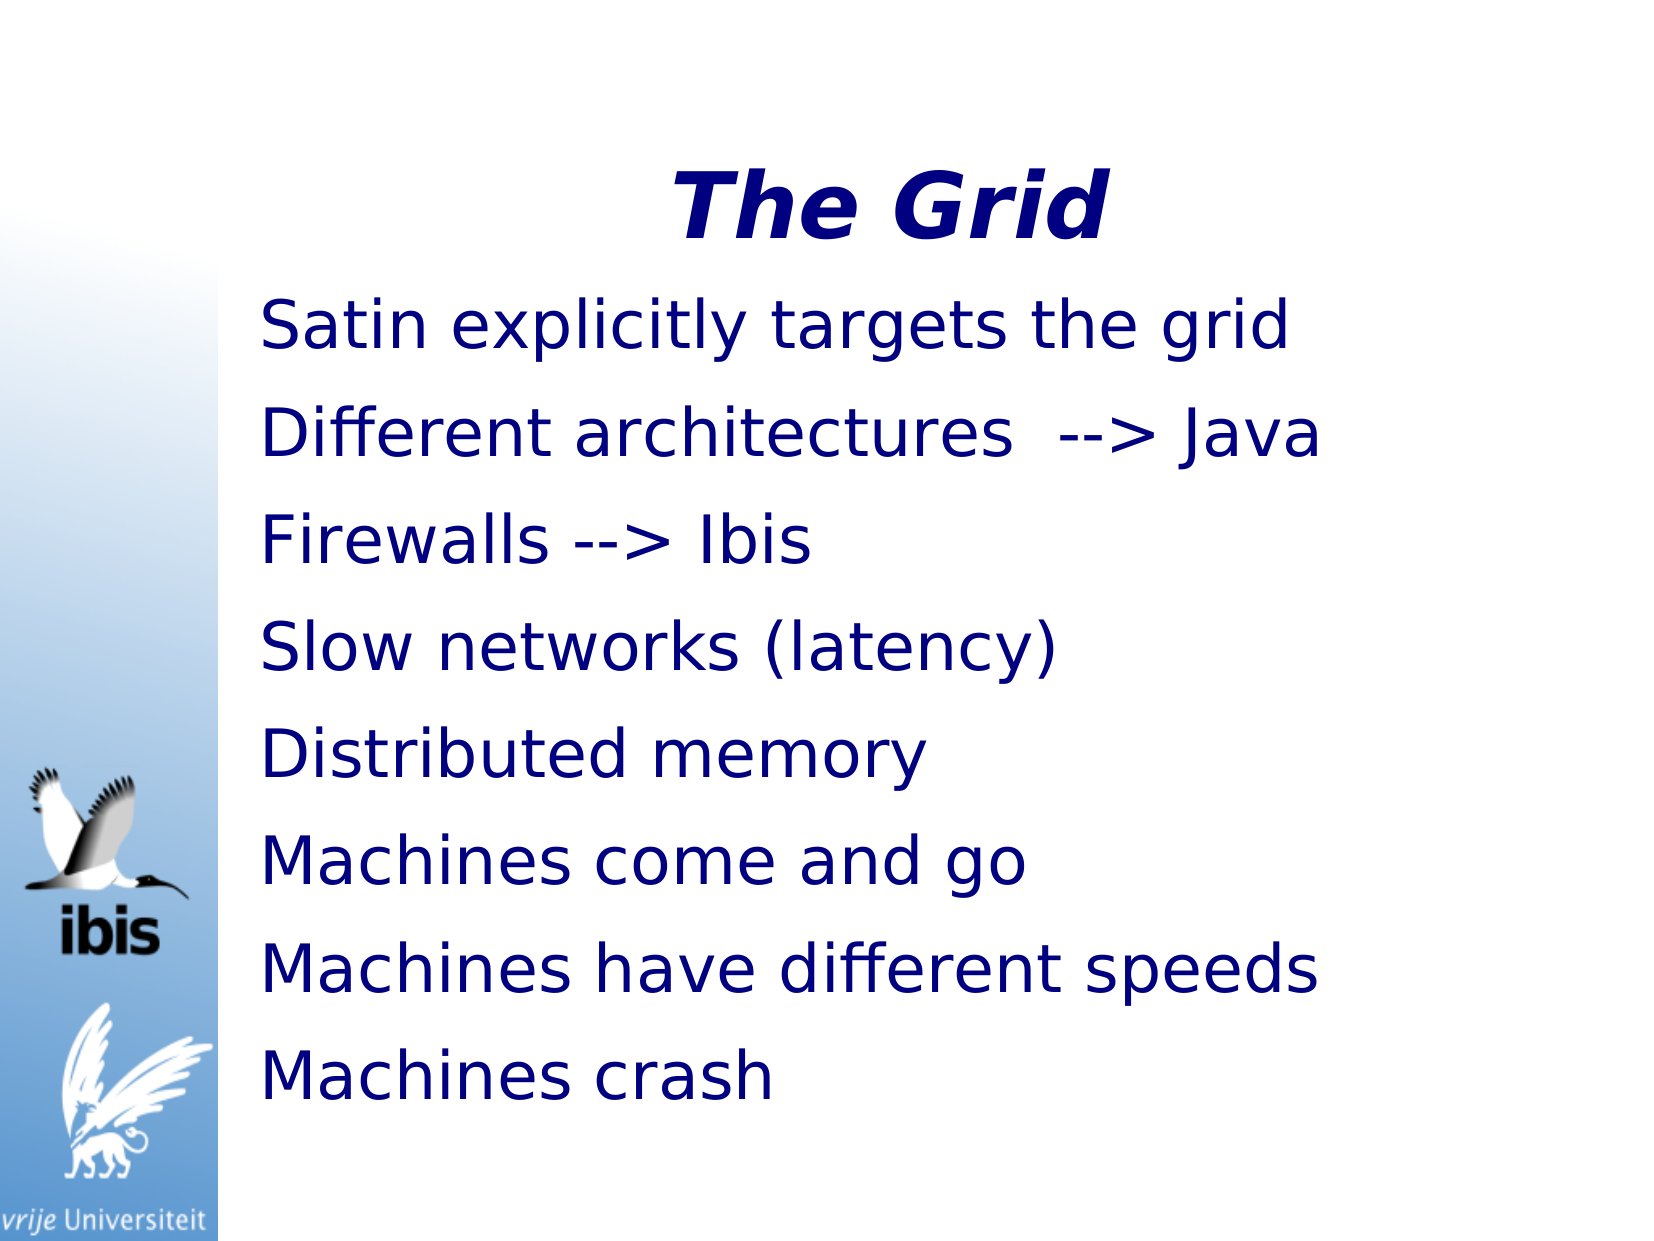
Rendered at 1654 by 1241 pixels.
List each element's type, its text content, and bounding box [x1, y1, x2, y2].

list Satin explicitly targets the grid Different architectures --> Java Firewalls --> Ibis Slow networks (latency) Distributed memory Machines come and go Machines have different speeds Machines crash [241, 286, 1654, 1223]
title The Grid [248, 102, 1534, 286]
picture [0, 0, 218, 1241]
